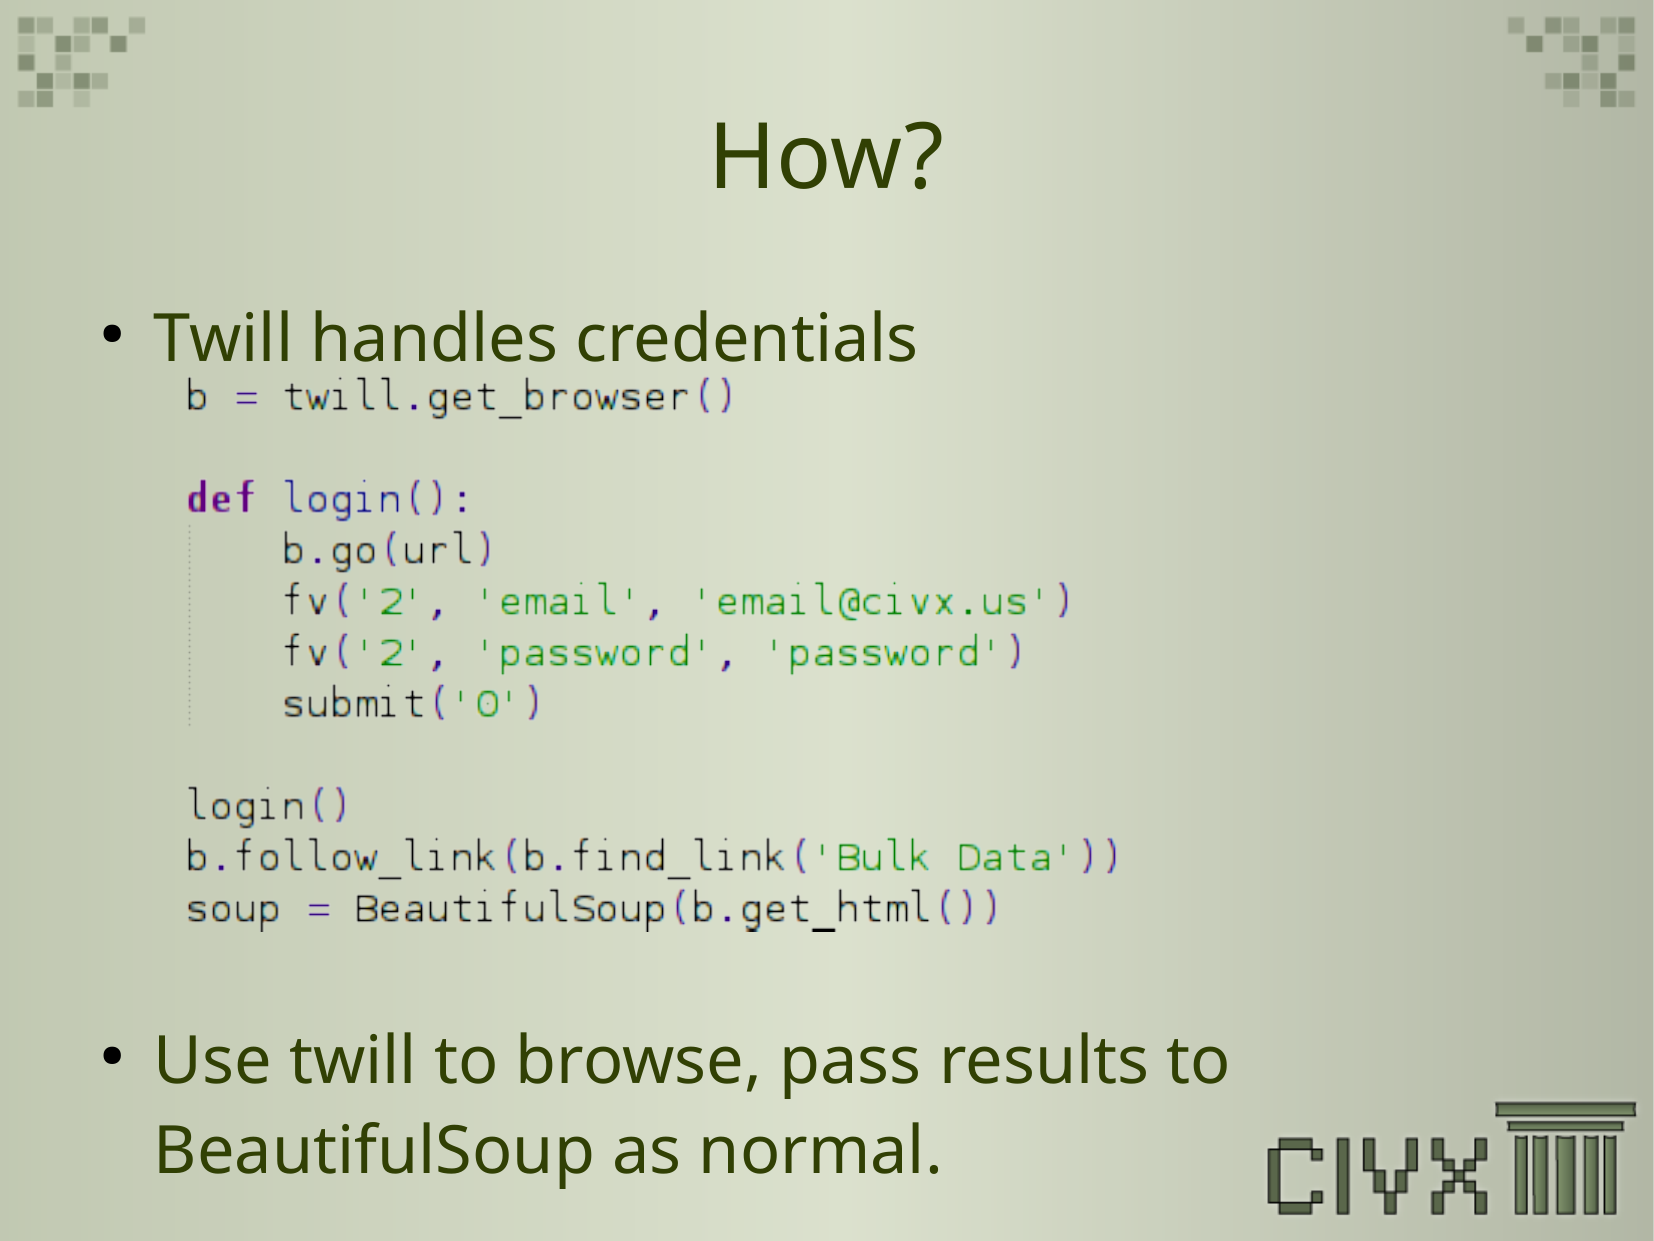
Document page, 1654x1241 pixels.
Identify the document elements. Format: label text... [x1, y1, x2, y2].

list Twill handles credentials Use twill to browse, pass results to BeautifulSoup as normal. [82, 290, 1571, 1094]
picture [0, 0, 1654, 1241]
title How? [82, 56, 1571, 250]
